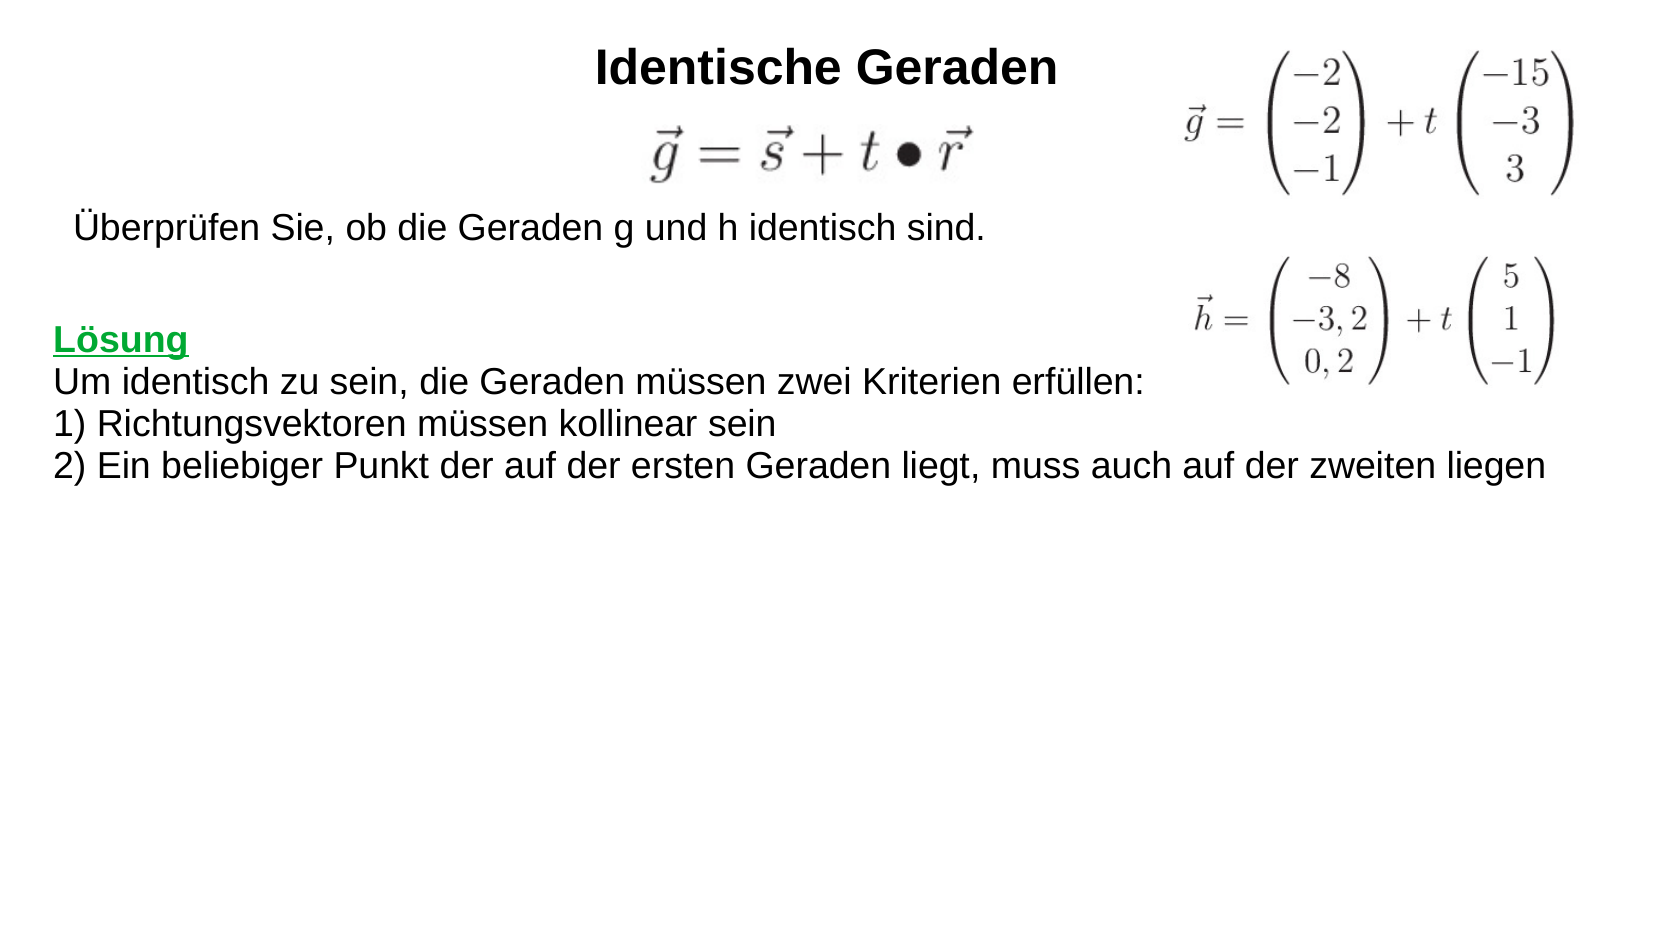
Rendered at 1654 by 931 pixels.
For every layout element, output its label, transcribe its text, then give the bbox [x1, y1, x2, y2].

text_box Überprüfen Sie, ob die Geraden g und h identisch sind. [58, 199, 1598, 256]
text_box Lösung Um identisch zu sein, die Geraden müssen zwei Kriterien erfüllen: 1) Richtungsvektoren müssen kollinear sein 2) Ein beliebiger Punkt der auf der ersten Geraden liegt, muss auch auf der zweiten liegen [38, 311, 1578, 537]
picture [641, 124, 983, 185]
picture [1177, 49, 1587, 200]
title Identische Geraden [82, 37, 1571, 98]
picture [1188, 255, 1566, 388]
